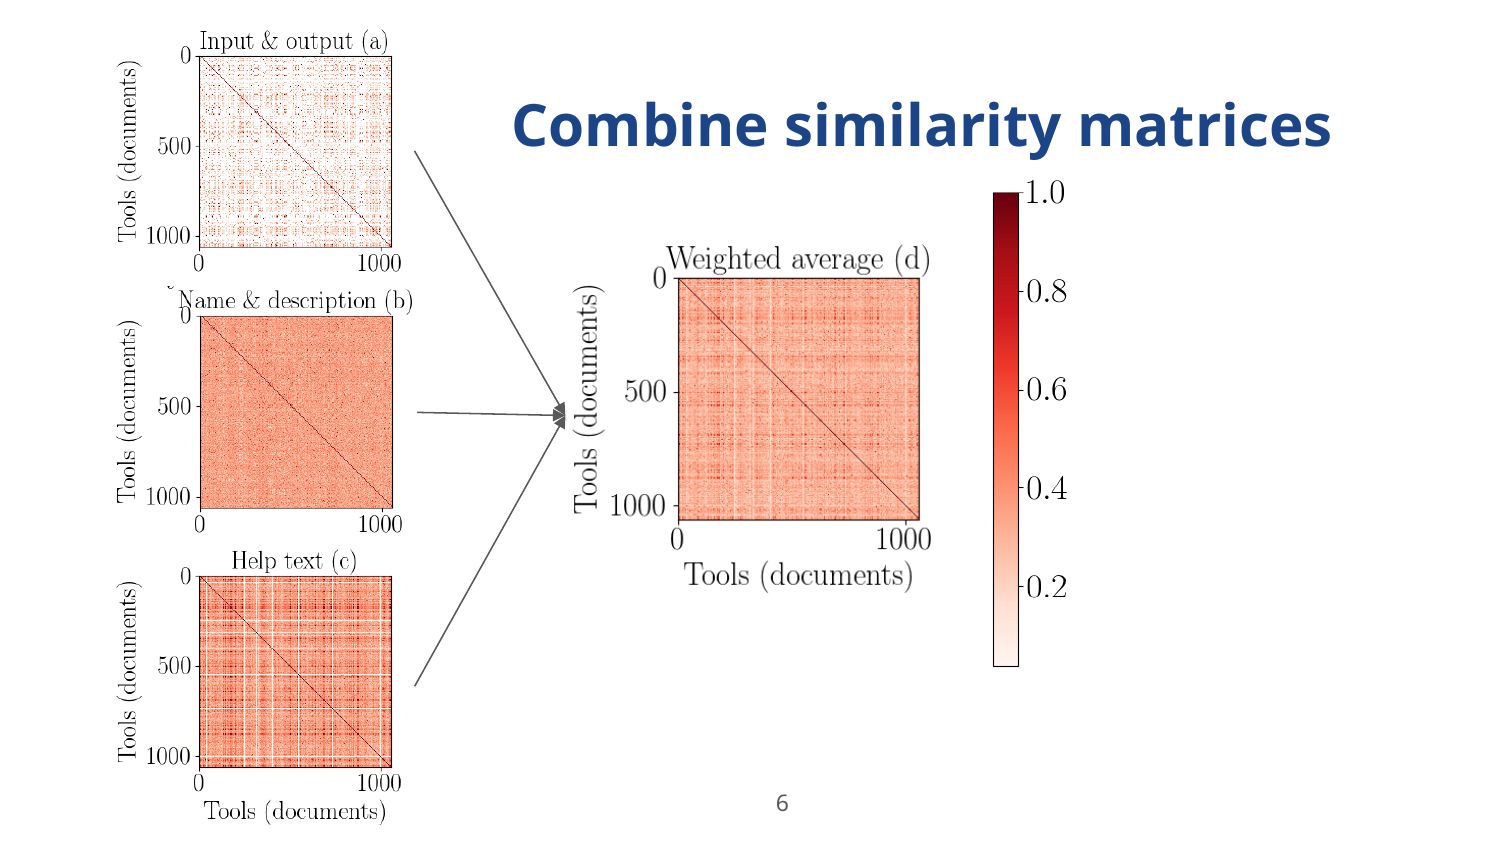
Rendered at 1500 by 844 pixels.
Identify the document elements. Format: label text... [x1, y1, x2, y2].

picture [110, 24, 415, 278]
picture [565, 237, 935, 594]
picture [108, 286, 418, 539]
picture [110, 547, 415, 825]
slide_number <number> [714, 771, 805, 837]
picture [982, 174, 1073, 670]
title Combine similarity matrices [470, 72, 1348, 167]
